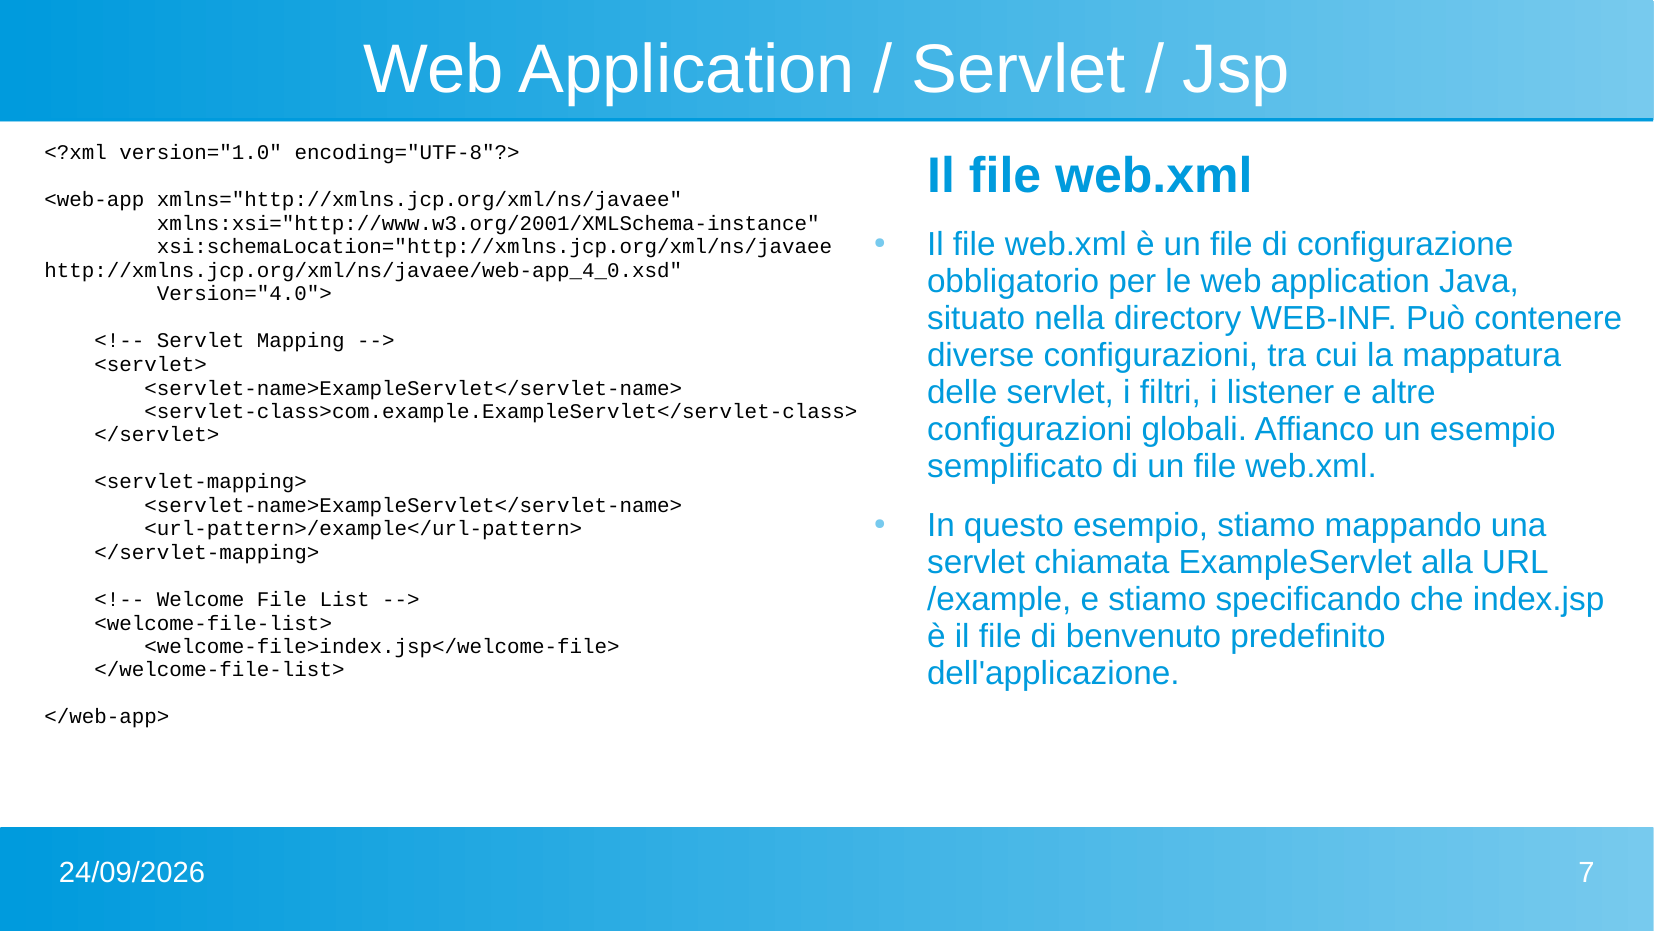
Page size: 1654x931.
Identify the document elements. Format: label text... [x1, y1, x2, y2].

title Web Application / Servlet / Jsp [59, 29, 1595, 108]
list Il file web.xml Il file web.xml è un file di configurazione obbligatorio per le web application Java, situato nella directory WEB-INF. Può contenere diverse configurazioni, tra cui la mappatura delle servlet, i filtri, i listener e altre configurazioni globali. Affianco un esempio semplificato di un file web.xml. In questo esempio, stiamo mappando una servlet chiamata ExampleServlet alla URL /example, e stiamo specificando che index.jsp è il file di benvenuto predefinito dell'applicazione. [945, 147, 1625, 739]
text_box <?xml version="1.0" encoding="UTF-8"?> <web-app xmlns="http://xmlns.jcp.org/xml/ns/javaee" xmlns:xsi="http://www.w3.org/2001/XMLSchema-instance" xsi:schemaLocation="http://xmlns.jcp.org/xml/ns/javaee http://xmlns.jcp.org/xml/ns/javaee/web-app_4_0.xsd" Version="4.0"> <!-- Servlet Mapping --> <servlet> <servlet-name>ExampleServlet</servlet-name> <servlet-class>com.example.ExampleServlet</servlet-class> </servlet> <servlet-mapping> <servlet-name>ExampleServlet</servlet-name> <url-pattern>/example</url-pattern> </servlet-mapping> <!-- Welcome File List --> <welcome-file-list> <welcome-file>index.jsp</welcome-file> </welcome-file-list> </web-app> [29, 135, 945, 768]
